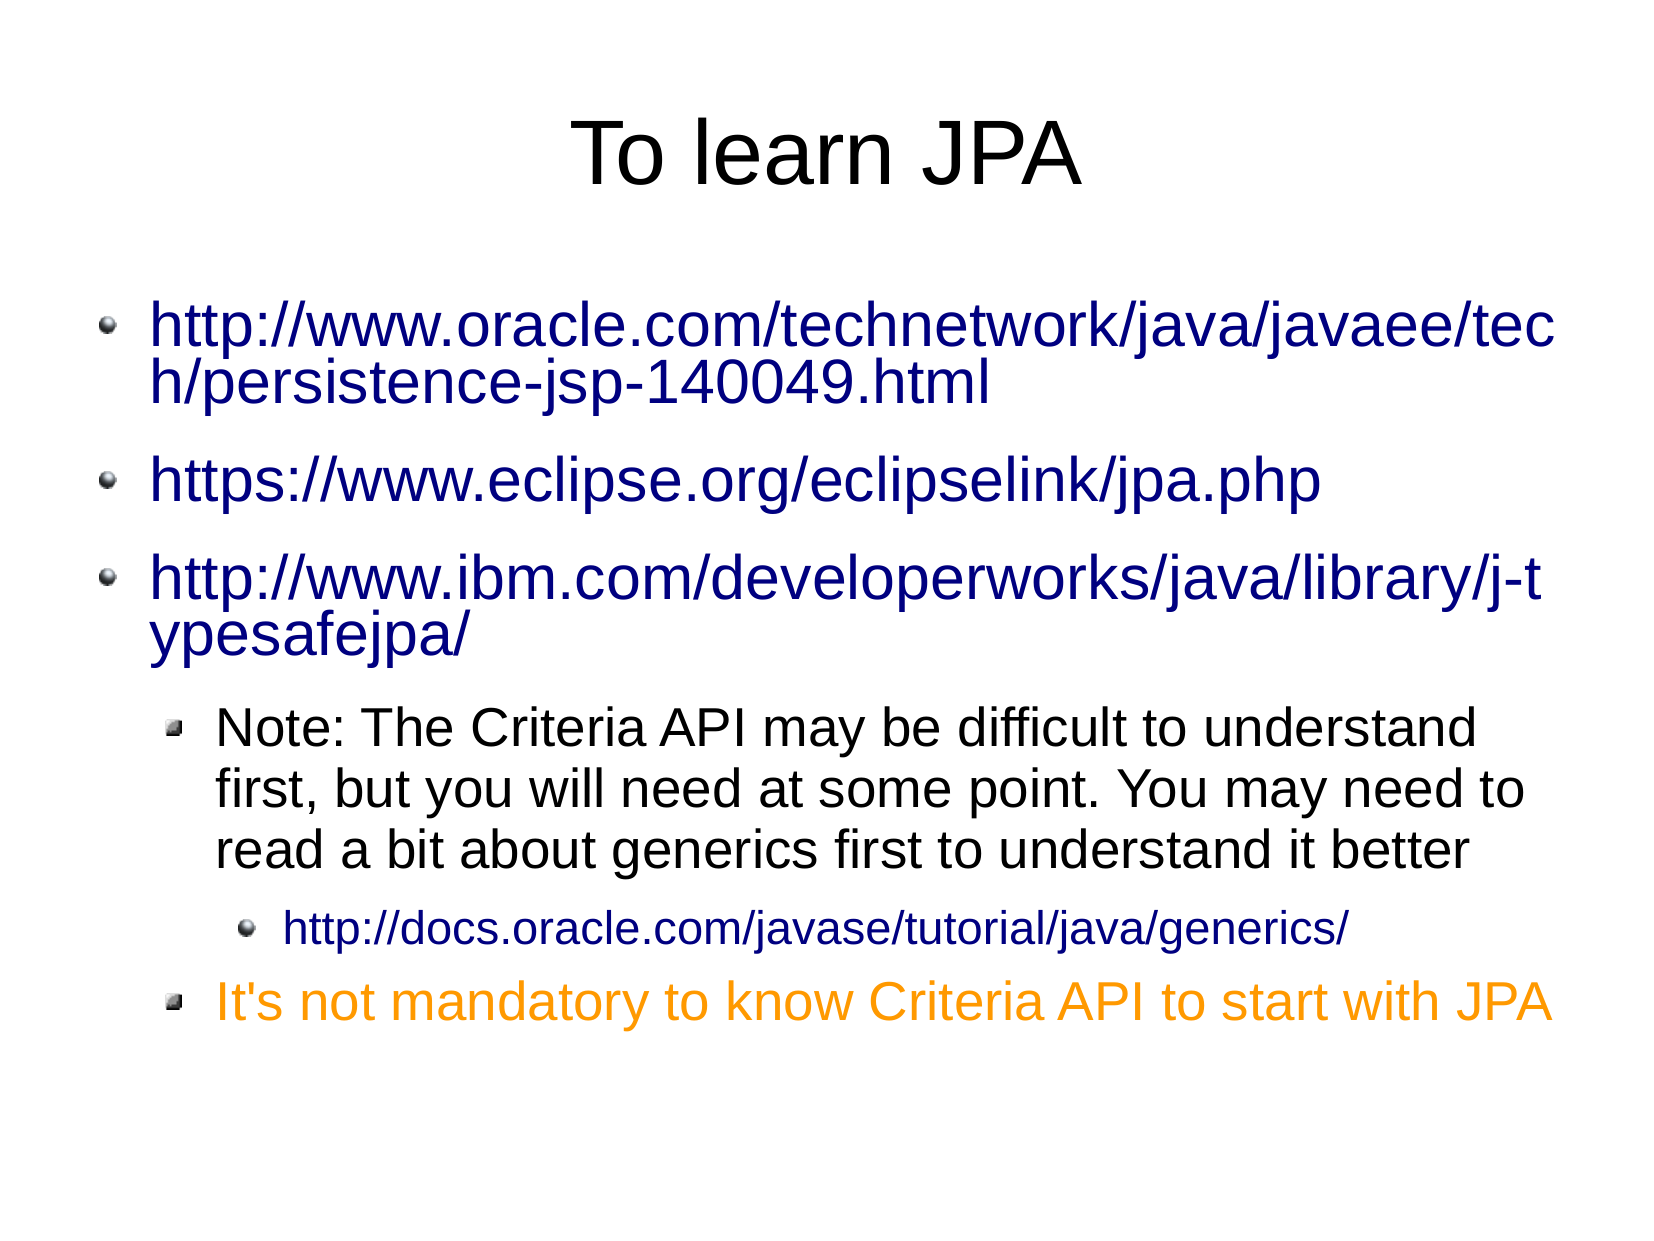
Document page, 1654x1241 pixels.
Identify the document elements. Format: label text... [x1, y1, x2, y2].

title To learn JPA [82, 49, 1571, 257]
list http://www.oracle.com/technetwork/java/javaee/tech/persistence-jsp-140049.html https://www.eclipse.org/eclipselink/jpa.php http://www.ibm.com/developerworks/java/library/j-typesafejpa/ Note: The Criteria API may be difficult to understand first, but you will need at some point. You may need to read a bit about generics first to understand it better http://docs.oracle.com/javase/tutorial/java/generics/ It's not mandatory to know Criteria API to start with JPA [82, 290, 1571, 1010]
